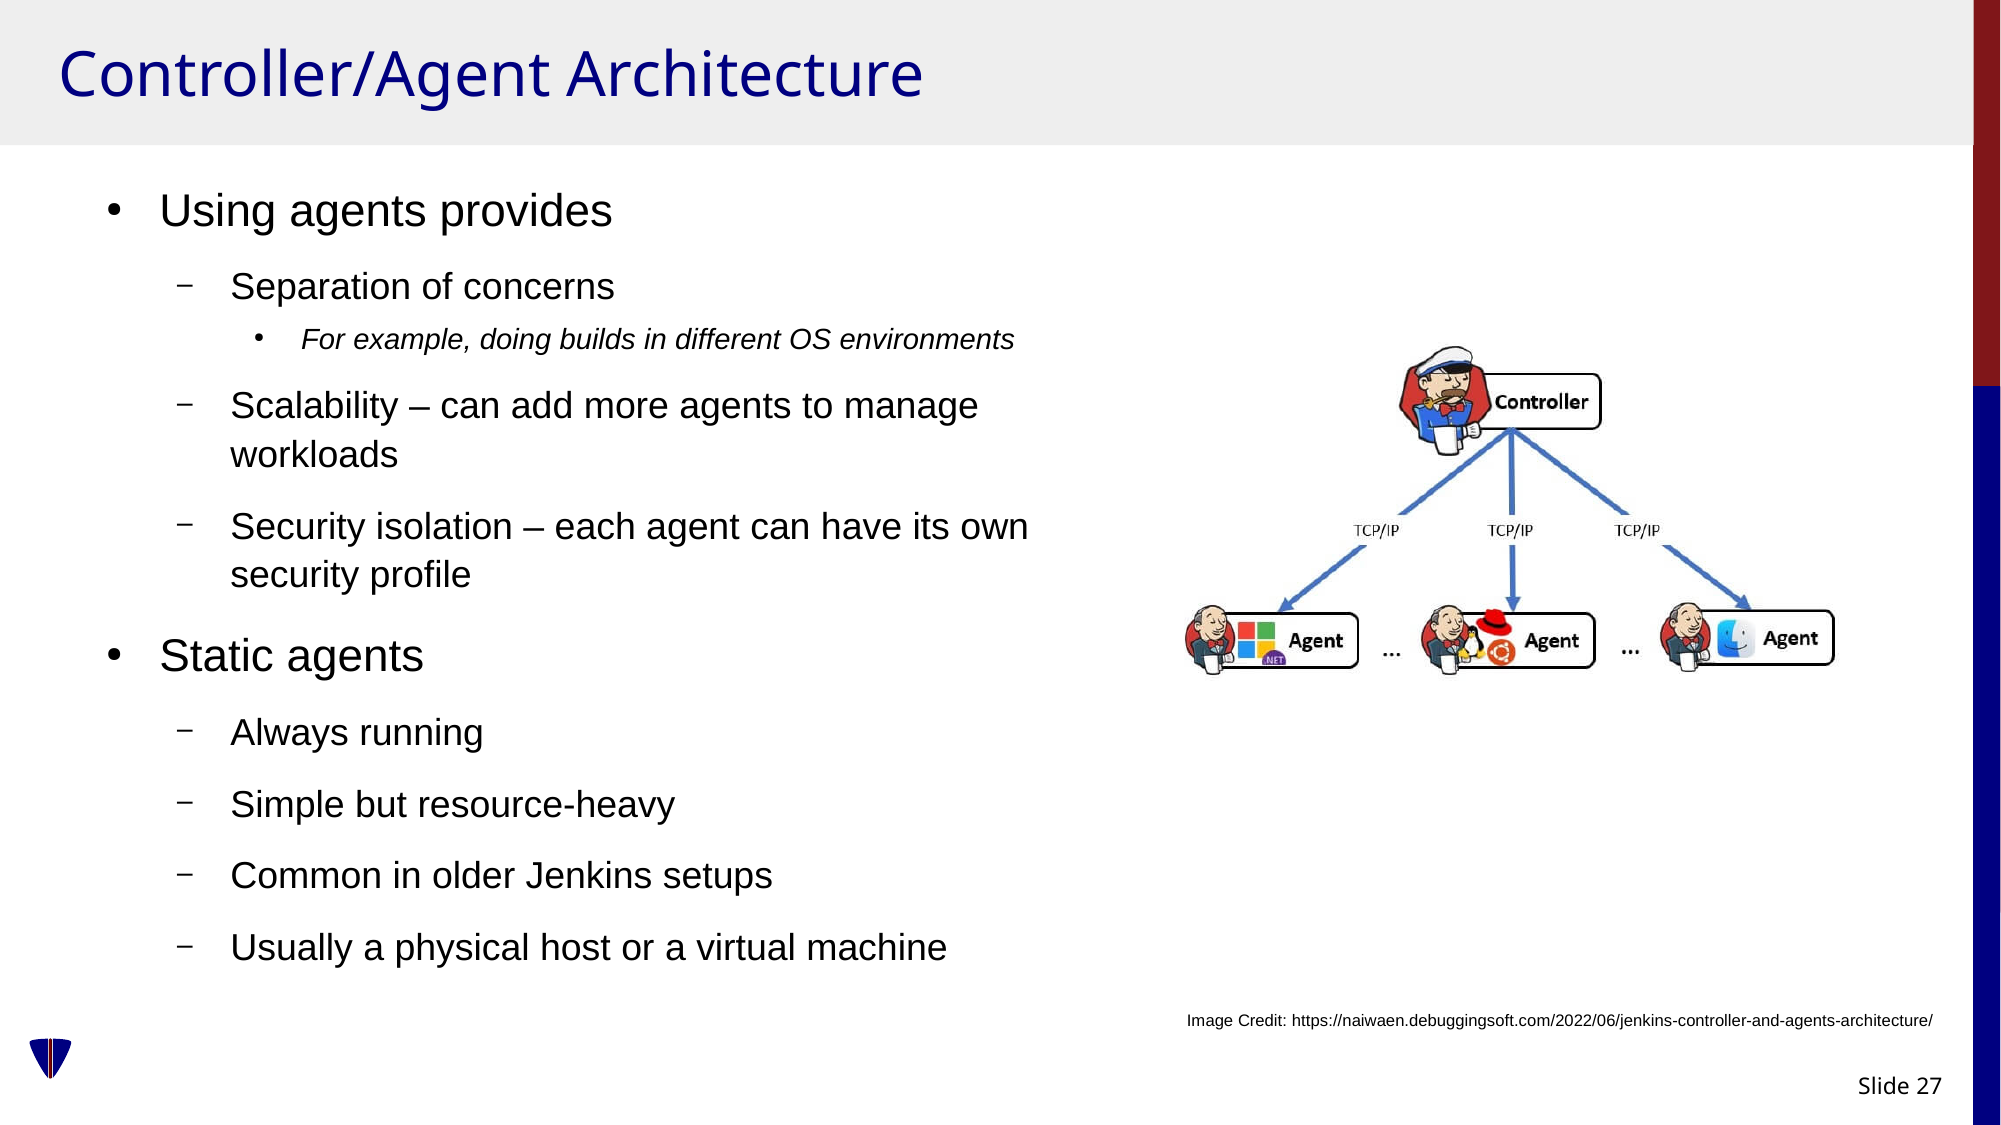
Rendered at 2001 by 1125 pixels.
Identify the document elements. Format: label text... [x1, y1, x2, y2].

picture [1127, 313, 1890, 739]
list Using agents provides Separation of concerns For example, doing builds in different OS environments Scalability – can add more agents to manage workloads Security isolation – each agent can have its own security profile Static agents Always running Simple but resource-heavy Common in older Jenkins setups Usually a physical host or a virtual machine [88, 177, 1123, 1034]
text_box Image Credit: https://naiwaen.debuggingsoft.com/2022/06/jenkins-controller-and-agents-architecture/ [1122, 1003, 1949, 1063]
title Controller/Agent Architecture [0, 0, 1974, 146]
